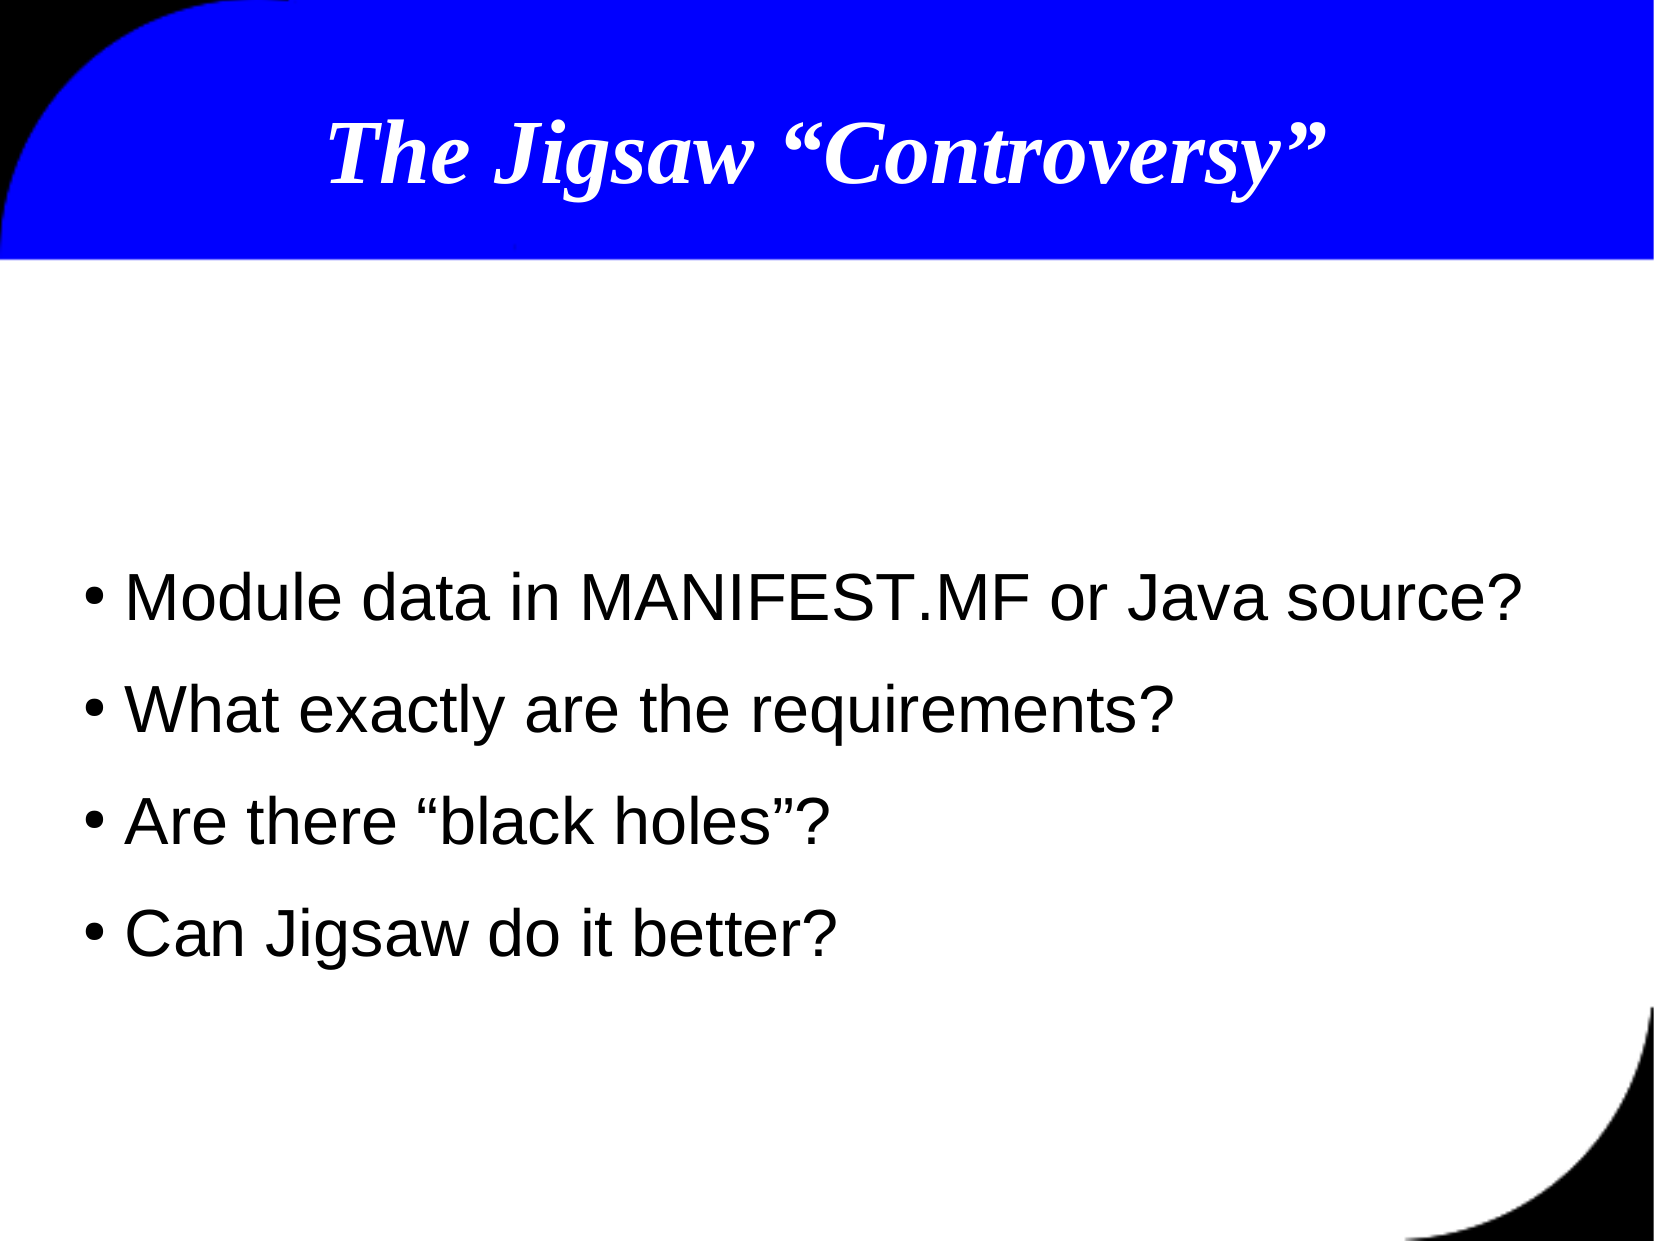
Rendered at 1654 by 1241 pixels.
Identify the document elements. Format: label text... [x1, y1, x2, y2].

subtitle Module data in MANIFEST.MF or Java source? What exactly are the requirements? Are there “black holes”? Can Jigsaw do it better? [82, 337, 1571, 1157]
picture [0, 0, 1654, 1241]
title The Jigsaw “Controversy” [82, 49, 1571, 257]
